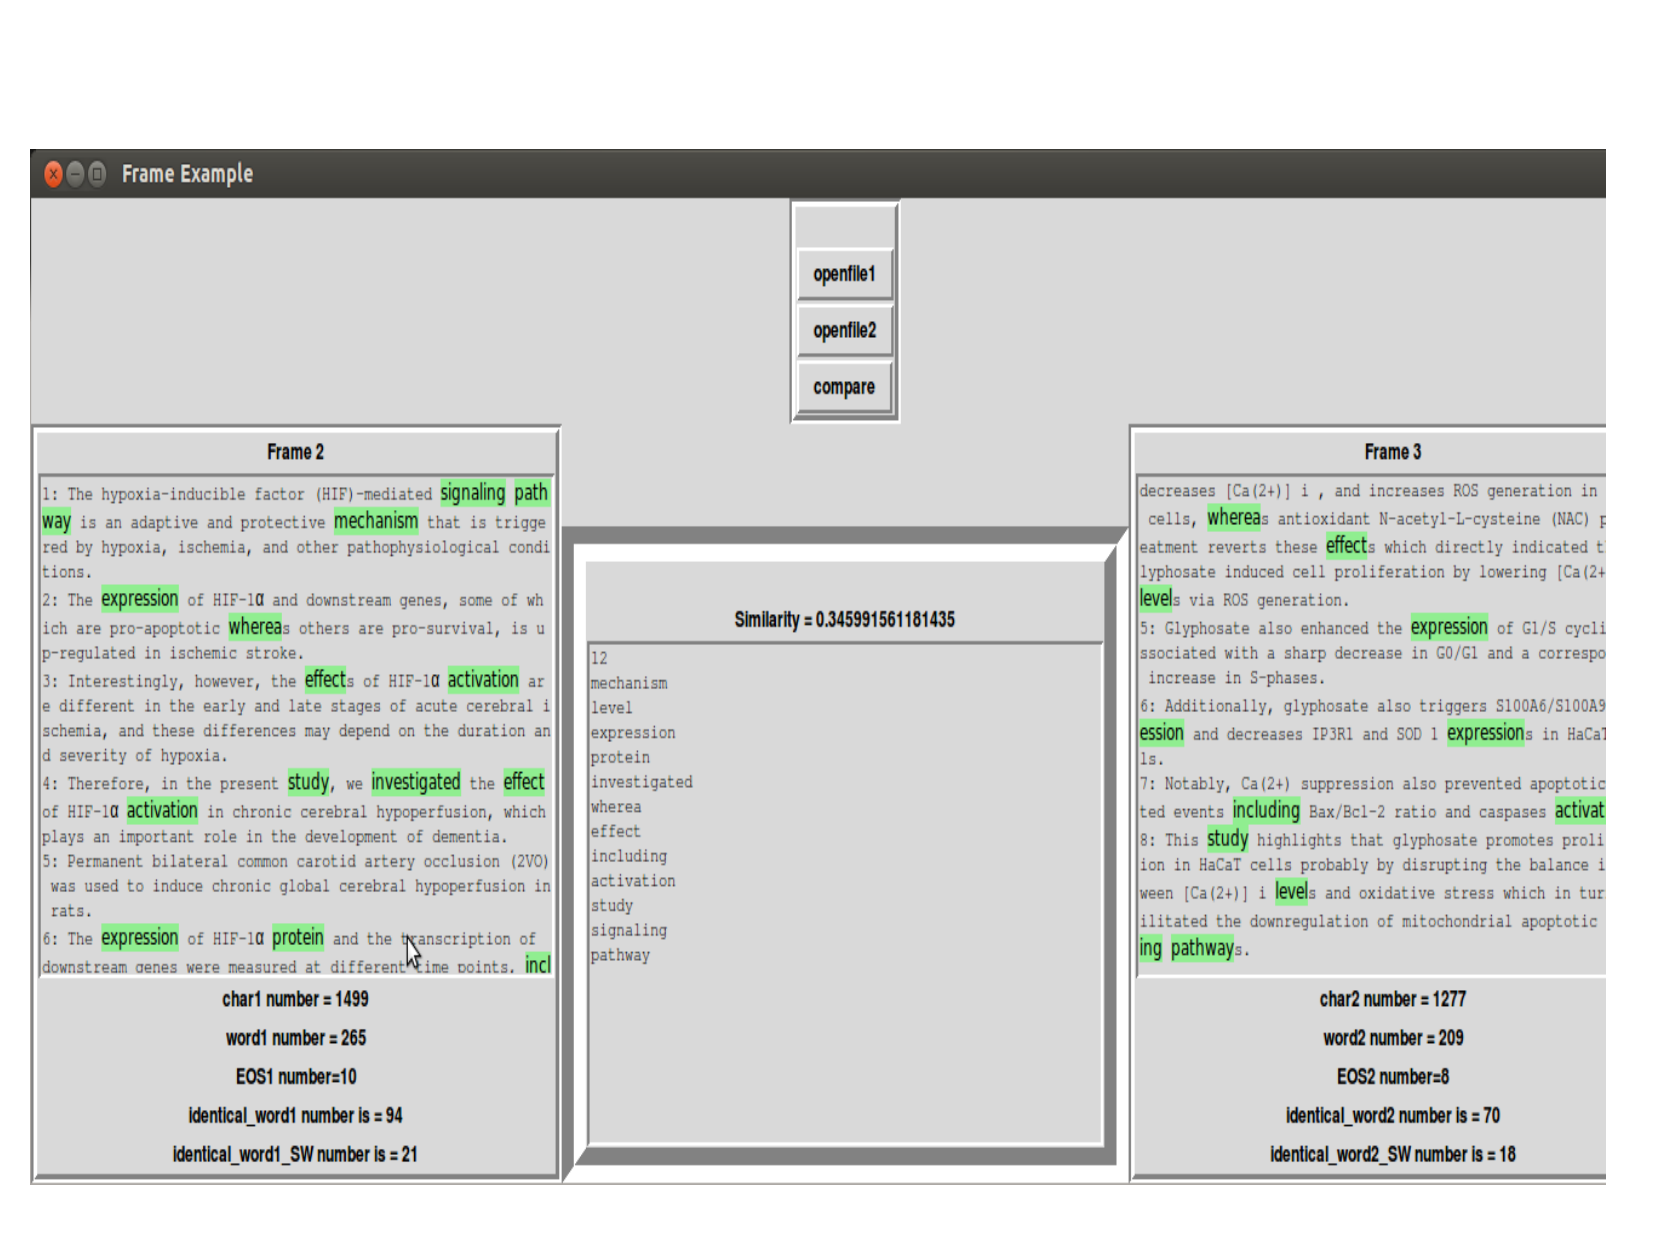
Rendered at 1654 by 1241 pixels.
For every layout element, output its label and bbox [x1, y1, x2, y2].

picture [30, 149, 1606, 1186]
